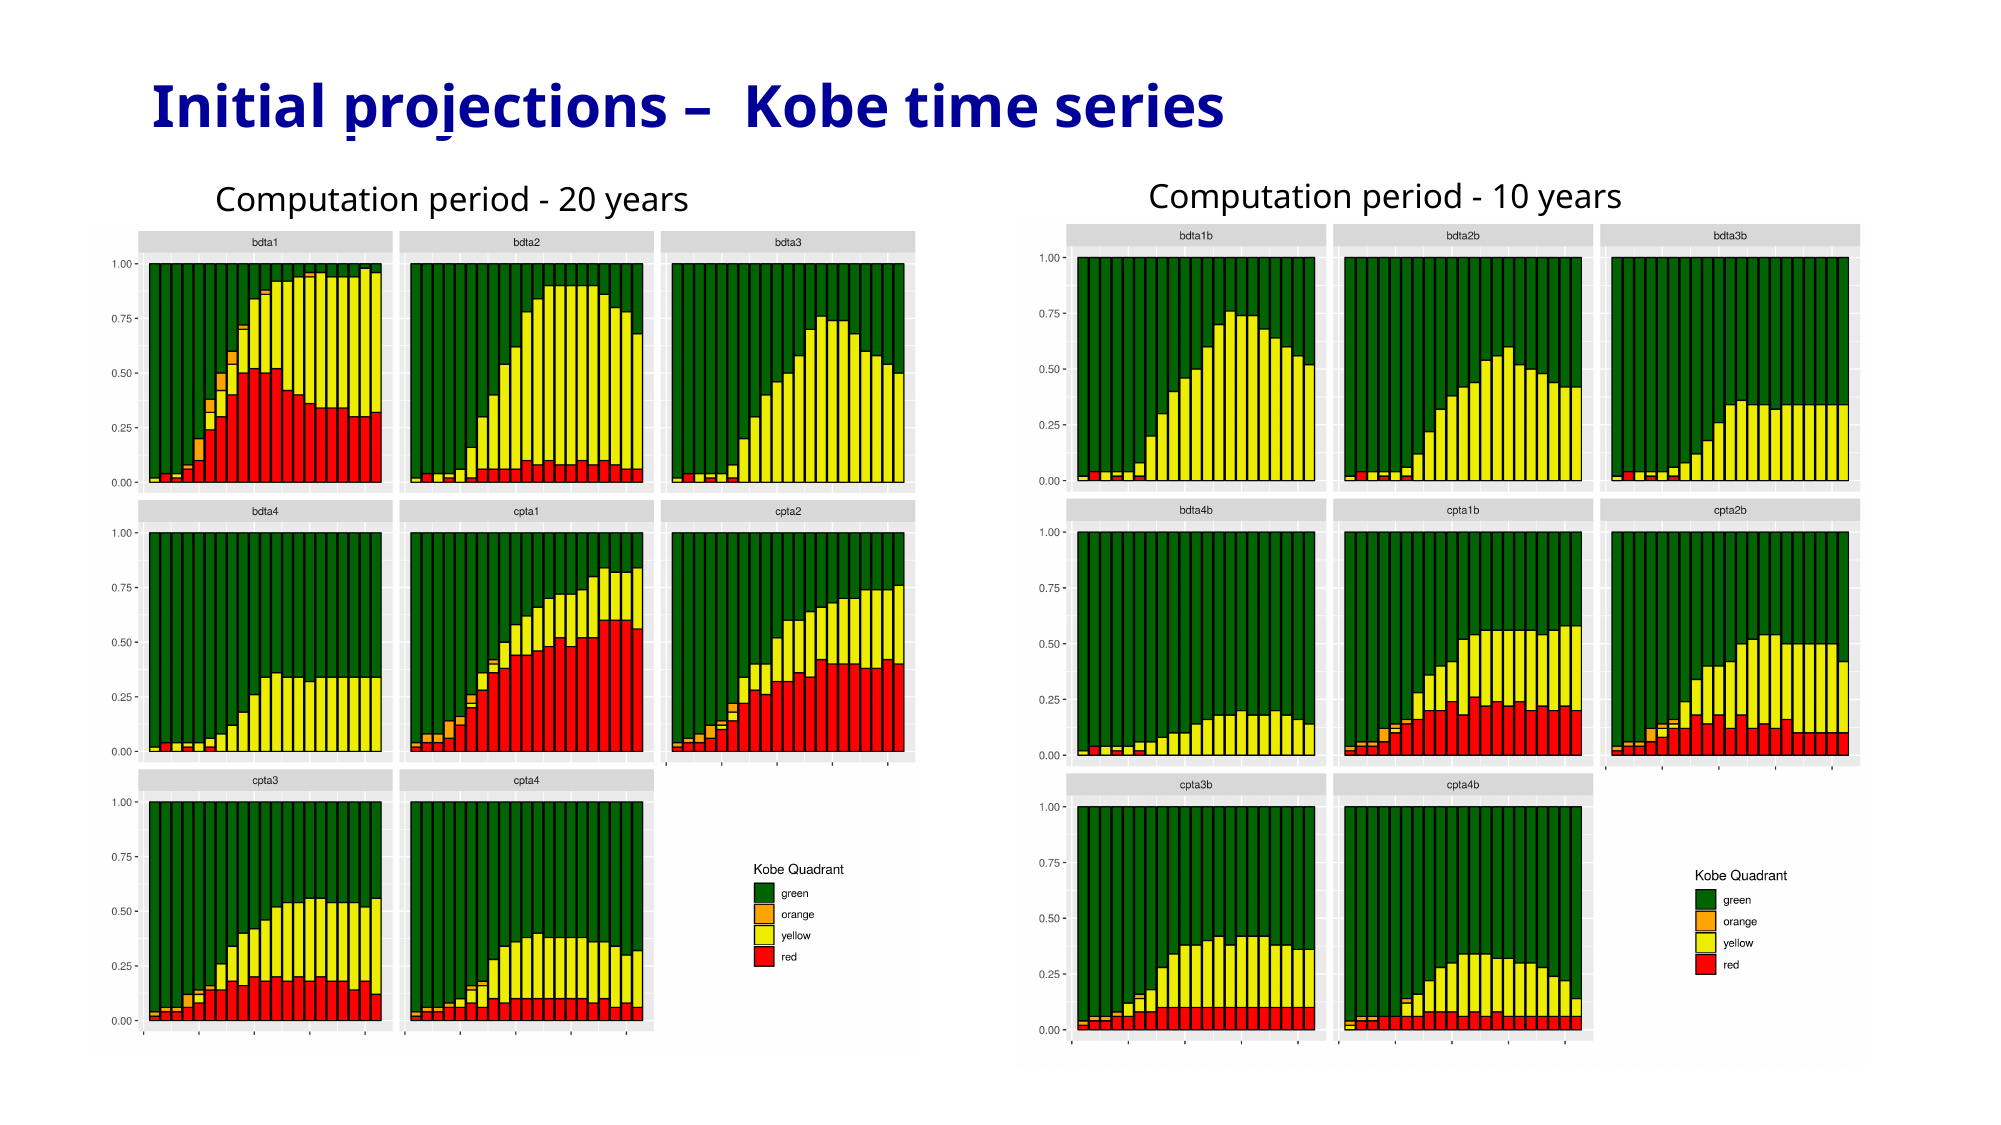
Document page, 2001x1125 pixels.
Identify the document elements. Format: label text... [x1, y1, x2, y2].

picture [1015, 217, 1867, 1068]
text_box Initial projections – Kobe time series [137, 0, 1863, 218]
picture [88, 224, 922, 1058]
text_box Computation period - 20 years [153, 168, 981, 225]
text_box Computation period - 10 years [1086, 166, 1914, 222]
